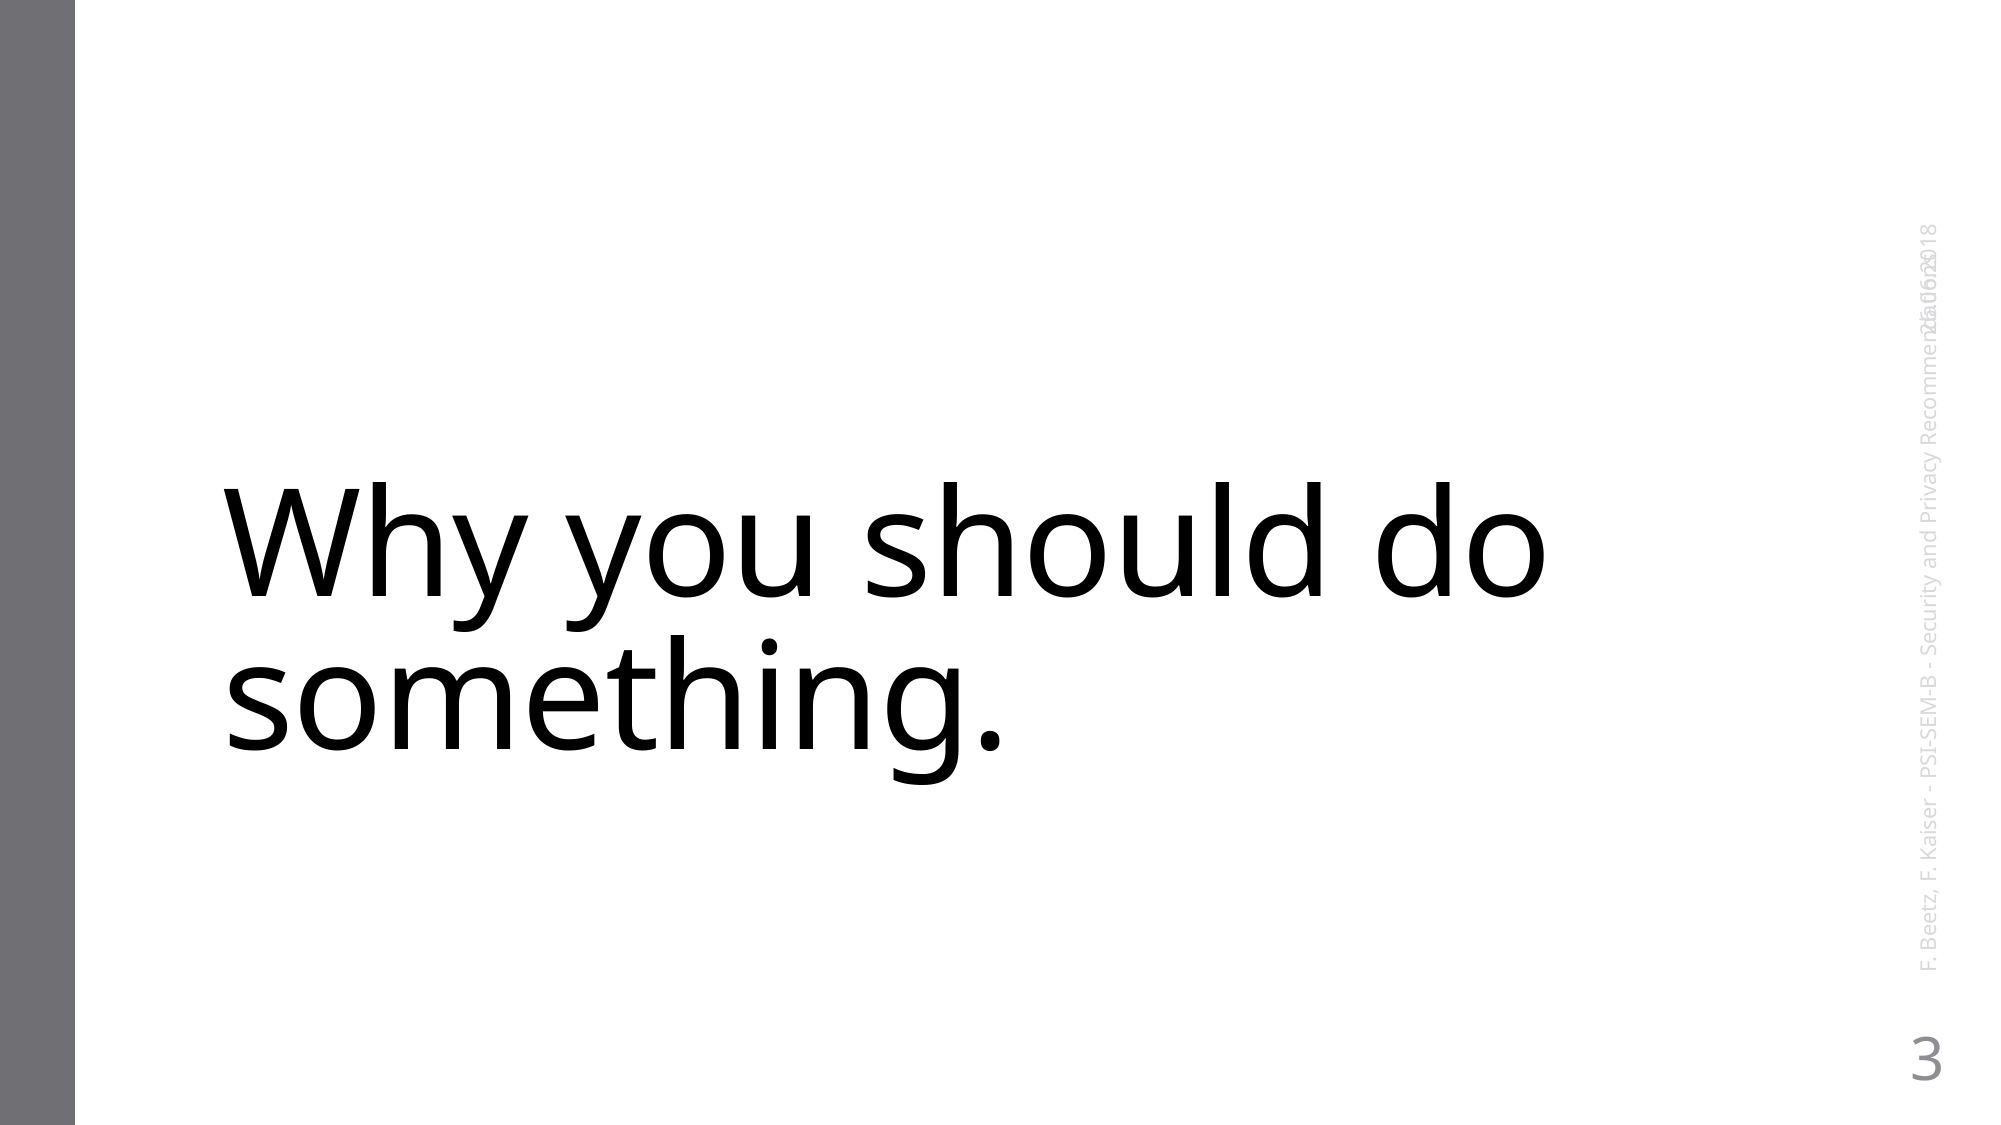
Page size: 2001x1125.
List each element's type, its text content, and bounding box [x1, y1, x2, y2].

slide_number 3 [1852, 1012, 2000, 1110]
title Why you should do something. [206, 124, 1752, 788]
footer F. Beetz, F. Kaiser - PSI-SEM-B - Security and Privacy Recommendations [1897, 37, 1958, 988]
